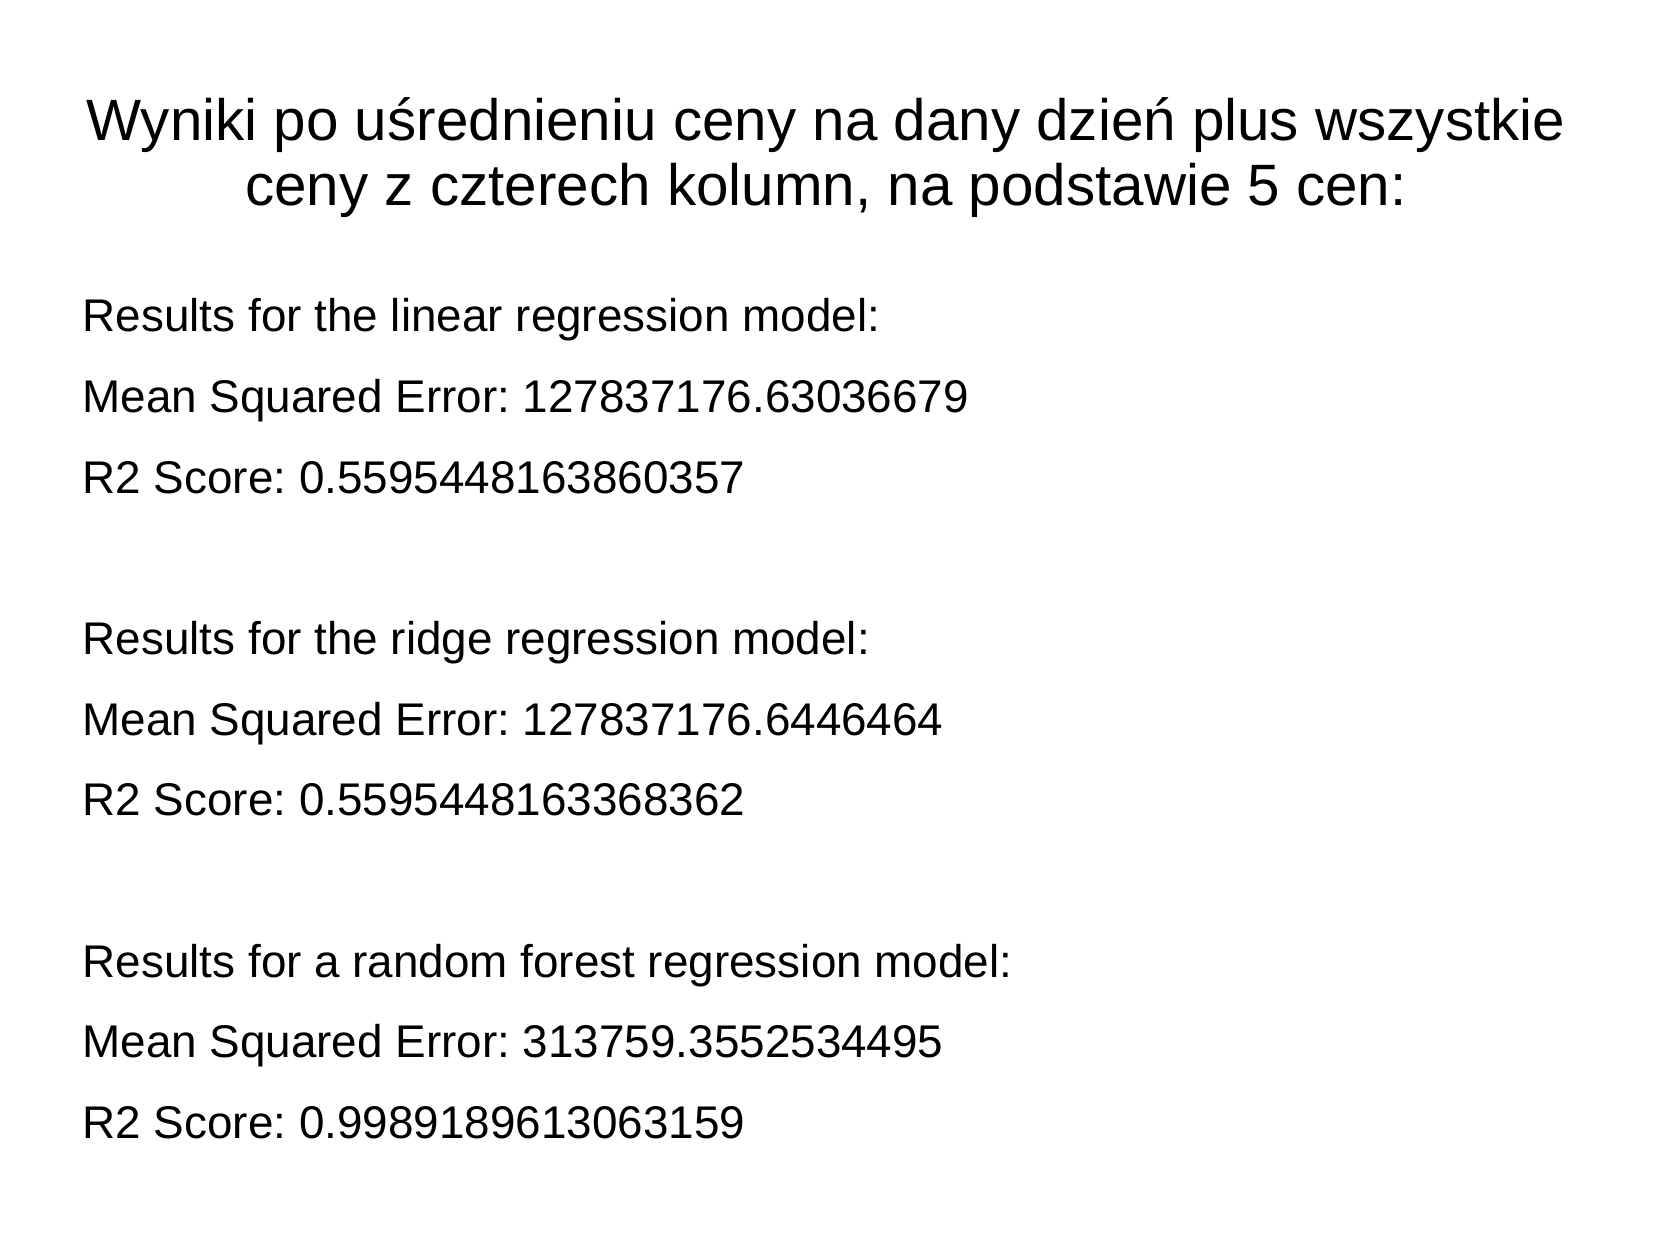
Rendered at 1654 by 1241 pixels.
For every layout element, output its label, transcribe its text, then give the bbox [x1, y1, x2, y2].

title Wyniki po uśrednieniu ceny na dany dzień plus wszystkie ceny z czterech kolumn, na podstawie 5 cen: [82, 49, 1571, 257]
list Results for the linear regression model: Mean Squared Error: 127837176.63036679 R2 Score: 0.5595448163860357 Results for the ridge regression model: Mean Squared Error: 127837176.6446464 R2 Score: 0.5595448163368362 Results for a random forest regression model: Mean Squared Error: 313759.3552534495 R2 Score: 0.9989189613063159 [82, 290, 1571, 1146]
